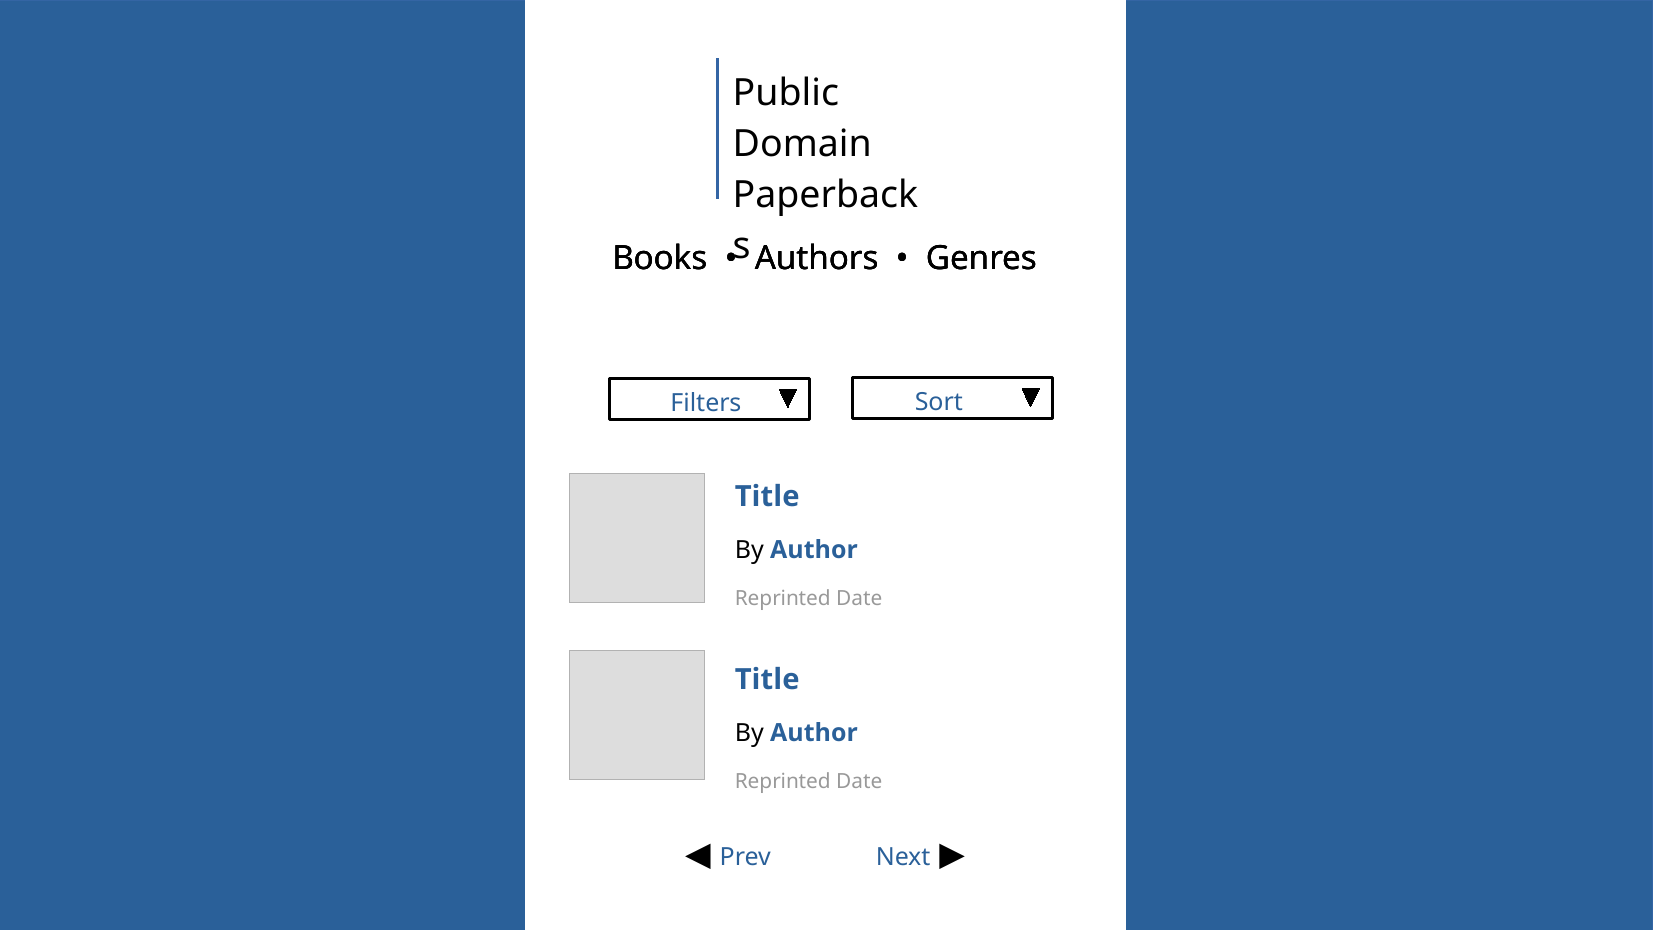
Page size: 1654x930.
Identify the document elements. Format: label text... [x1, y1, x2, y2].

text_box [0, 0, 1653, 930]
text_box Books • Authors • Genres [525, 226, 1126, 284]
text_box Sort [900, 376, 998, 420]
text_box Filters [655, 377, 757, 420]
text_box Public Domain Paperbacks [717, 58, 943, 200]
text_box ◀ Prev Next ▶ [525, 822, 1126, 880]
text_box Title By Author Reprinted Date [720, 650, 1096, 778]
text_box Title By Author Reprinted Date [720, 467, 1096, 595]
